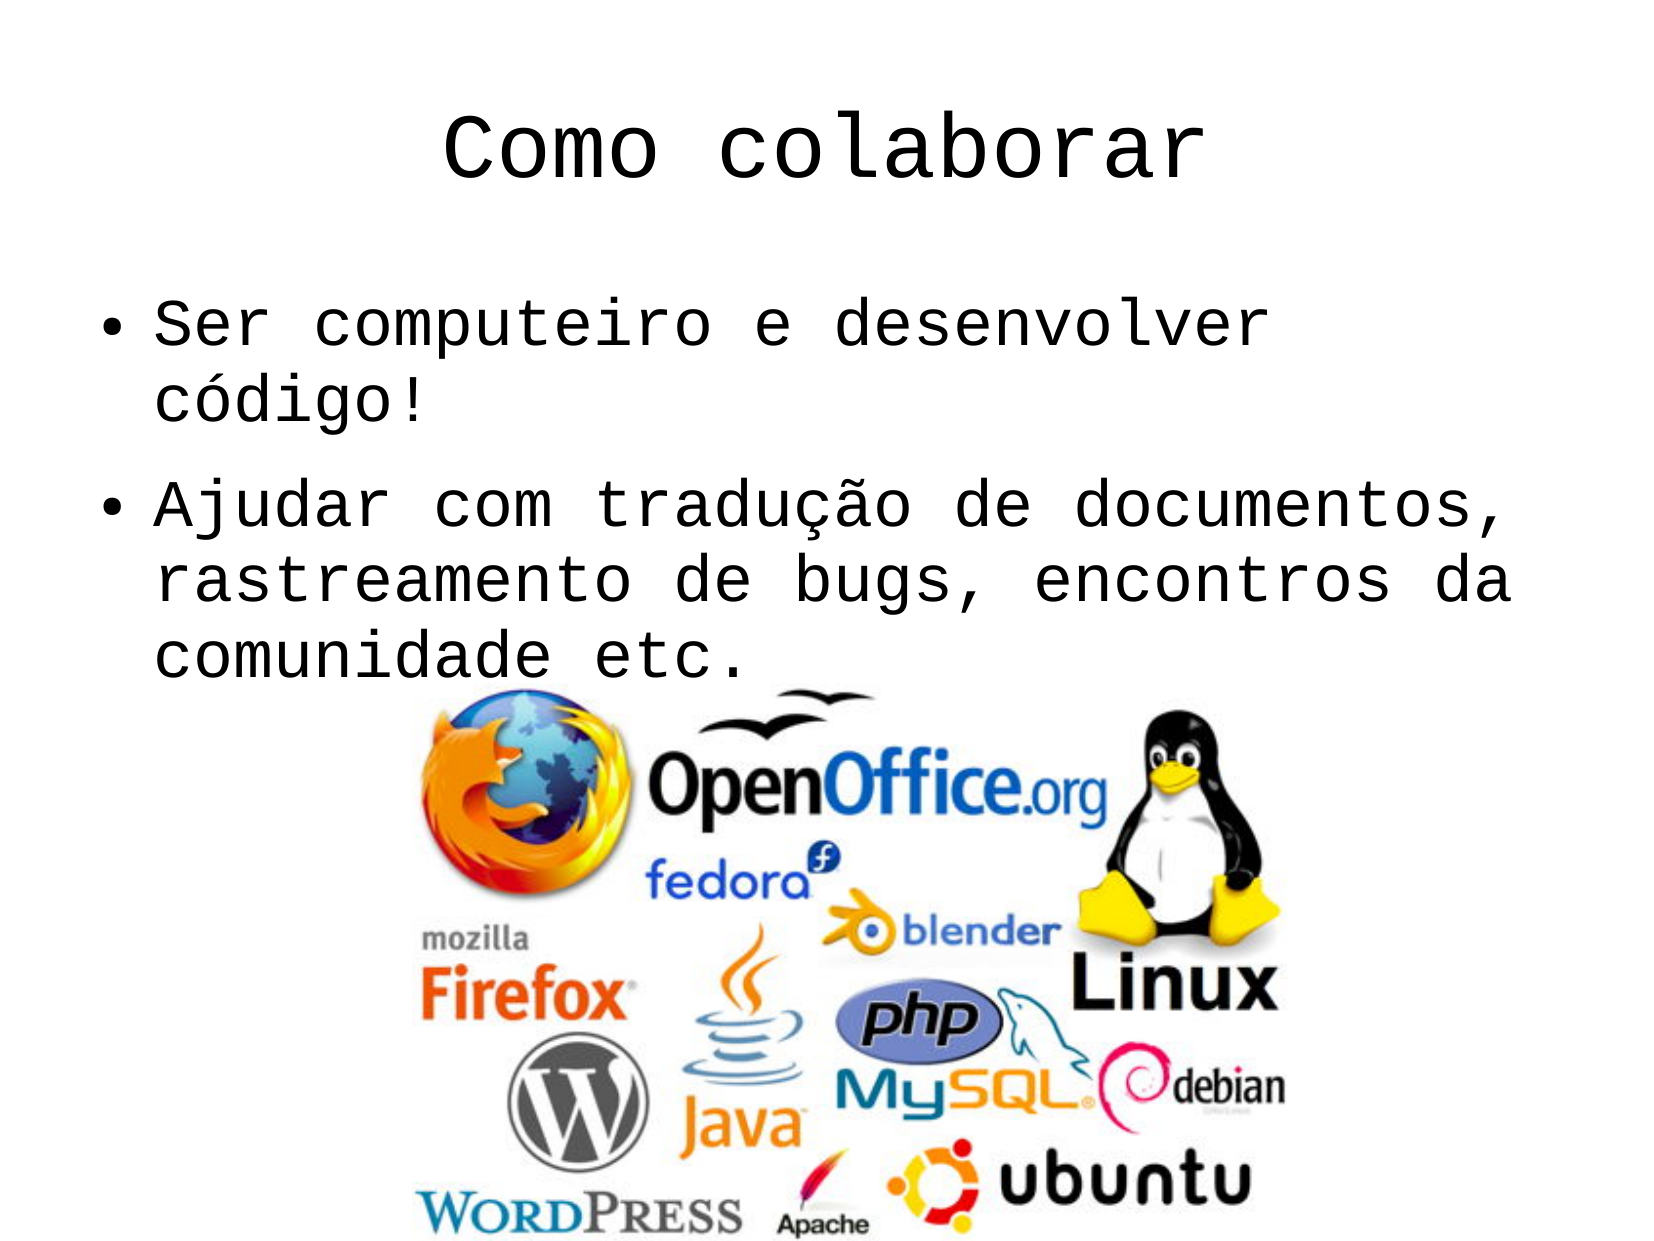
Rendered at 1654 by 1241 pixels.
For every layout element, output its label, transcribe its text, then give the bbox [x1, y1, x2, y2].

title Como colaborar [82, 49, 1571, 257]
list Ser computeiro e desenvolver código! Ajudar com tradução de documentos, rastreamento de bugs, encontros da comunidade etc. [82, 290, 1571, 1010]
picture [412, 683, 1291, 1241]
